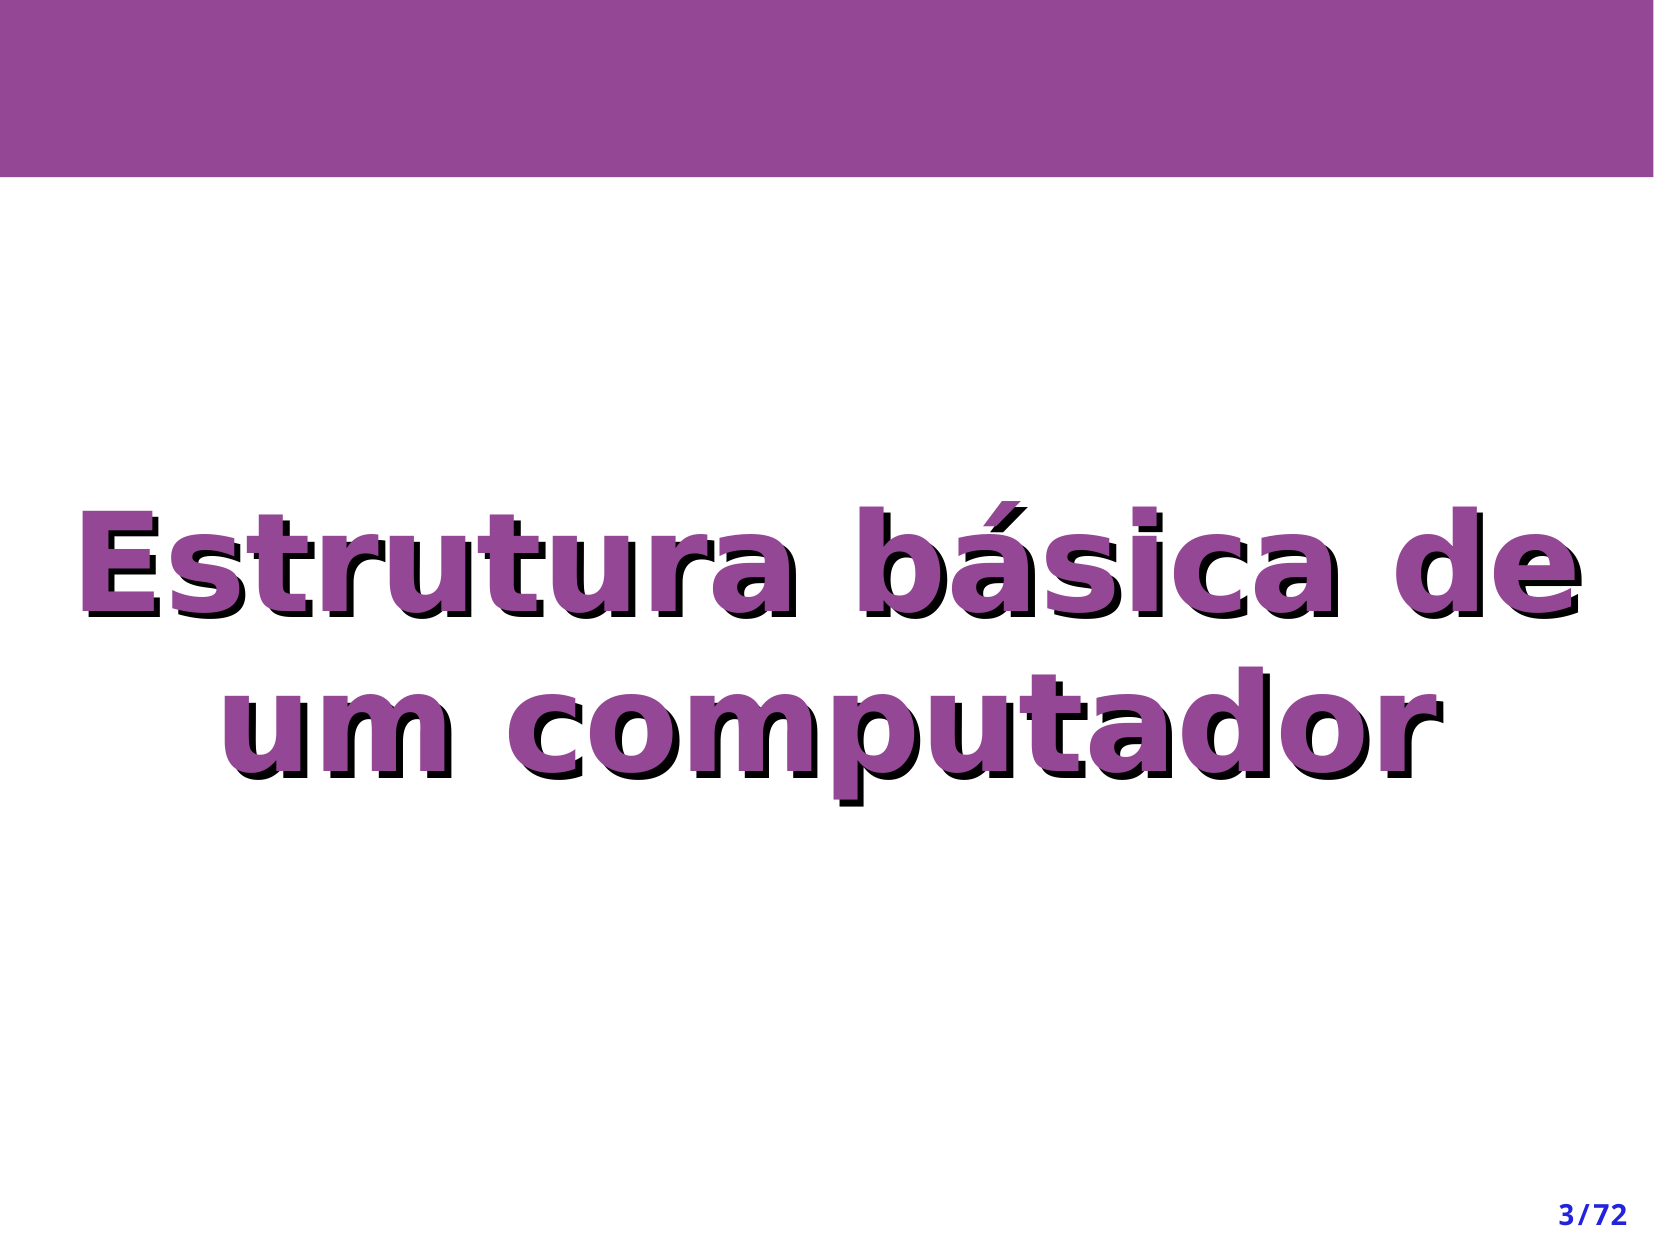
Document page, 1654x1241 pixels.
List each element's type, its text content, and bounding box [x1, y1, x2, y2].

text_box Estrutura básica de um computador [0, 476, 1654, 812]
